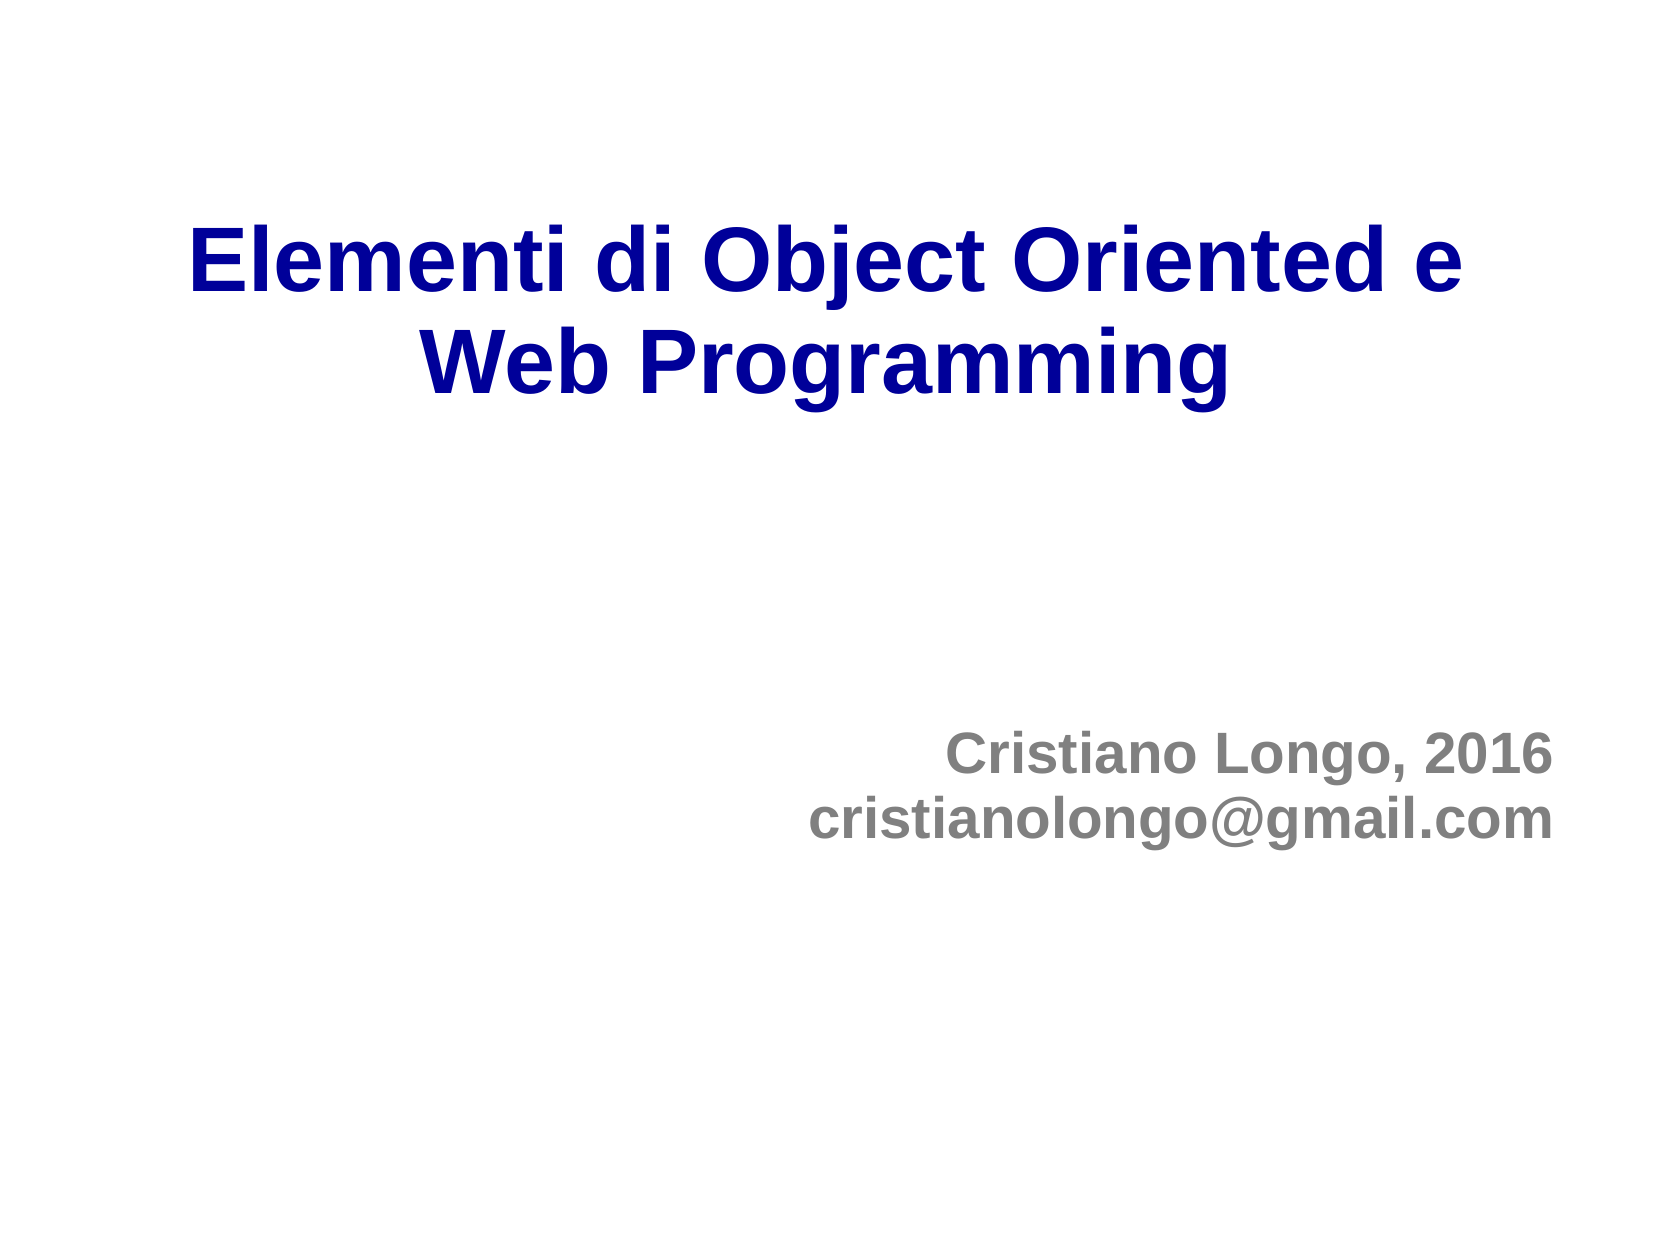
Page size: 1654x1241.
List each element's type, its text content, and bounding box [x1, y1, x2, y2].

subtitle Elementi di Object Oriented e Web Programming Cristiano Longo, 2016 cristianolongo@gmail.com [82, 49, 1571, 1010]
